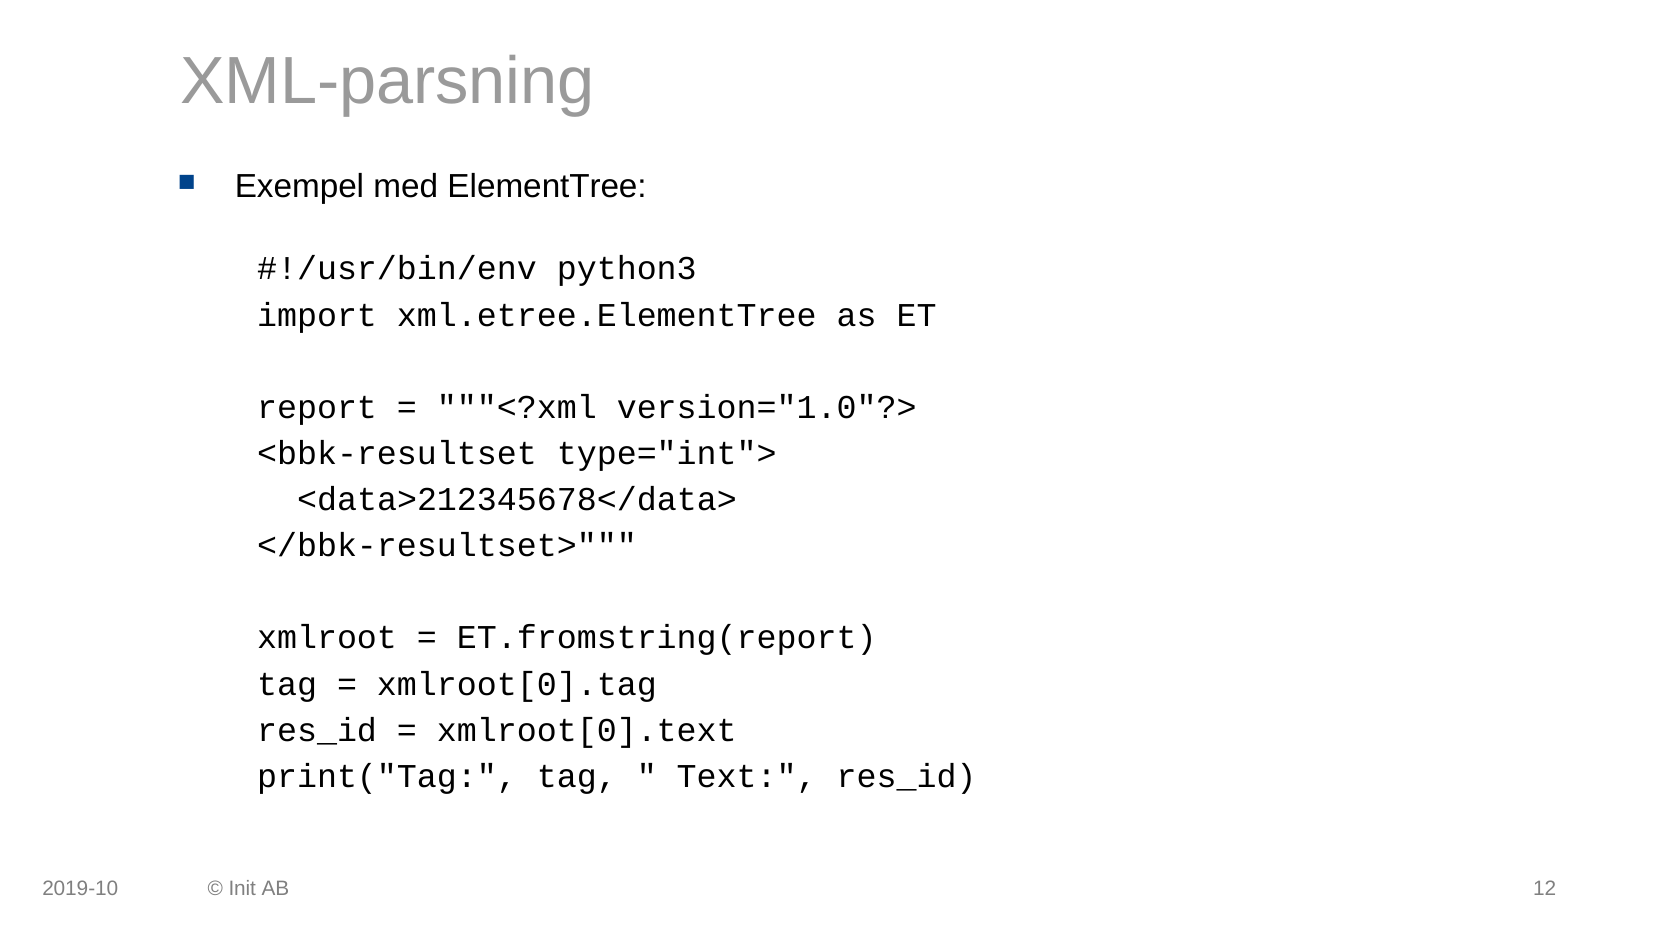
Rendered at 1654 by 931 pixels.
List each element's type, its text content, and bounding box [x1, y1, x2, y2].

text_box © Init AB [192, 857, 1461, 908]
text_box <nummer> [1488, 857, 1571, 908]
text_box XML-parsning [165, 0, 1489, 125]
text_box 2019-10 [27, 857, 166, 908]
text_box Exempel med ElementTree: #!/usr/bin/env python3 import xml.etree.ElementTree as ET report = """<?xml version="1.0"?> <bbk-resultset type="int"> <data>212345678</data> </bbk-resultset>""" xmlroot = ET.fromstring(report) tag = xmlroot[0].tag res_id = xmlroot[0].text print("Tag:", tag, " Text:", res_id) [165, 156, 1489, 852]
